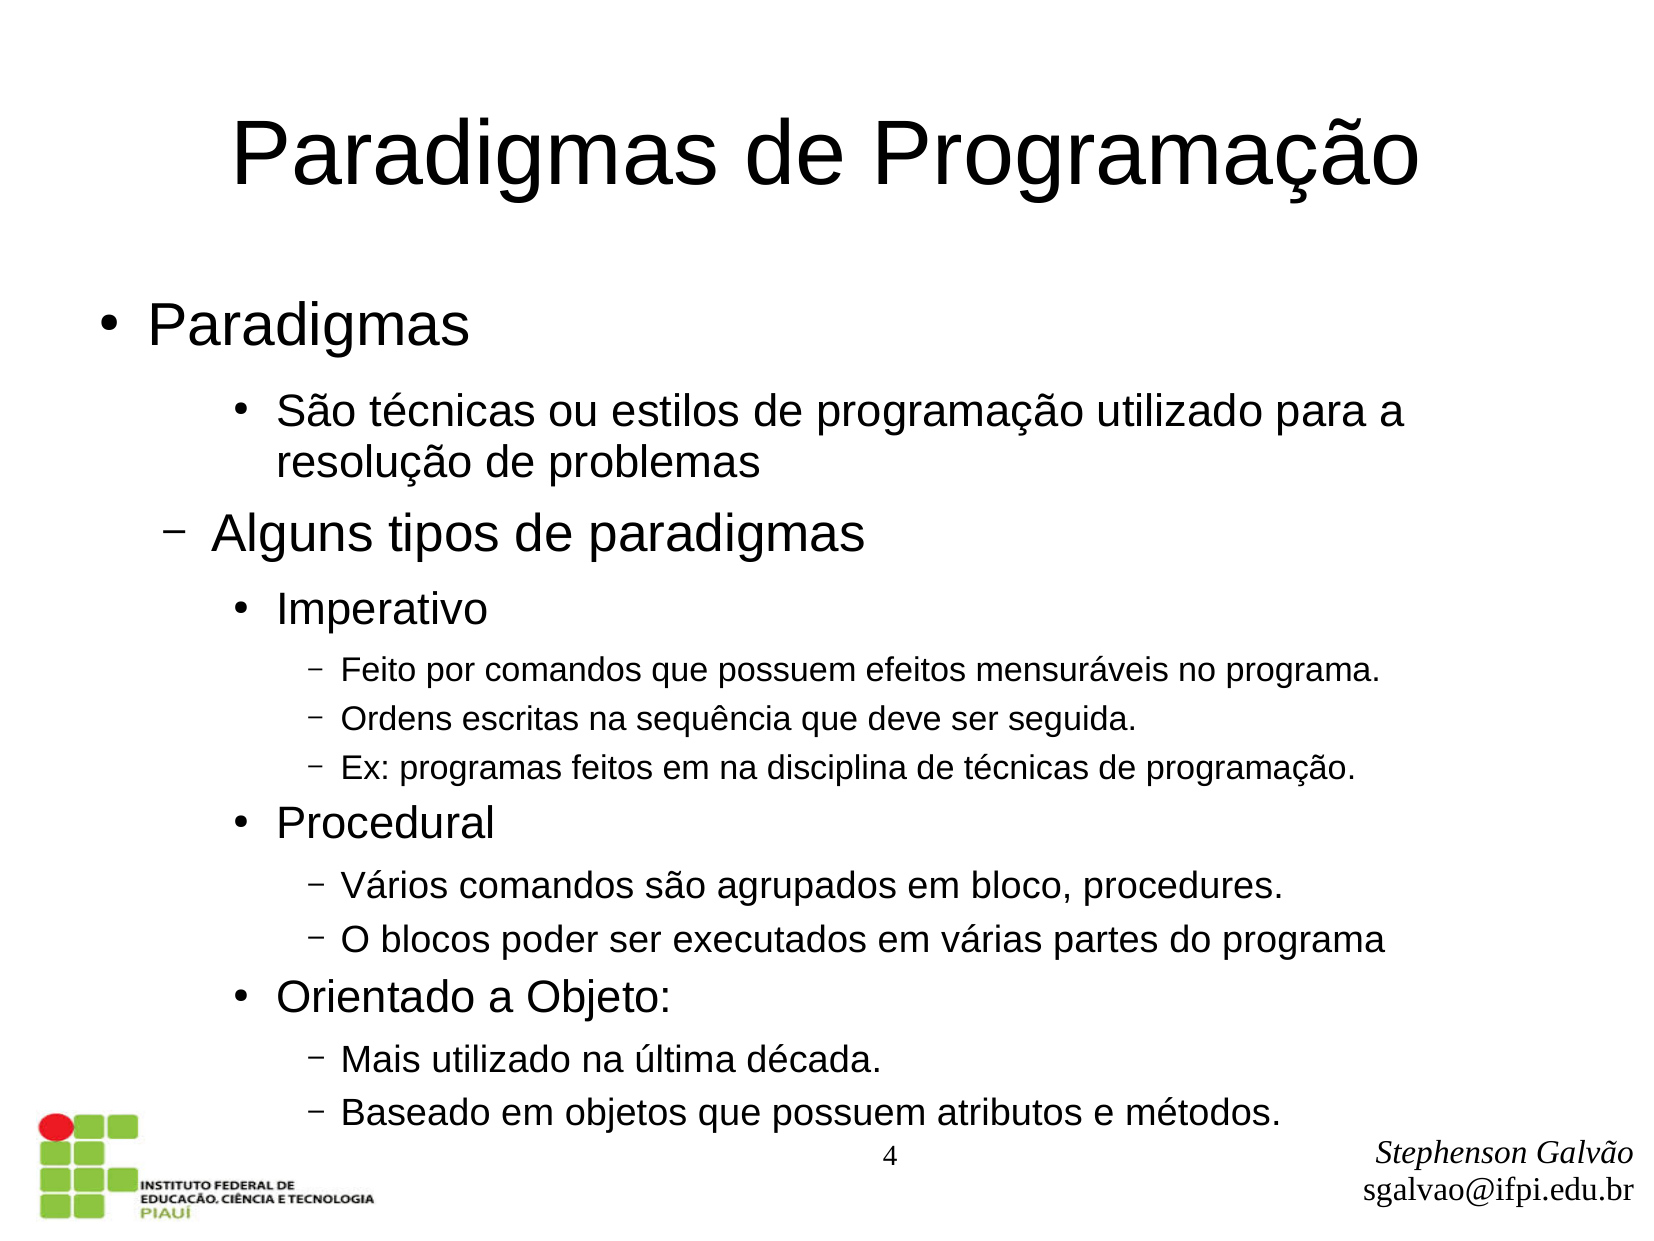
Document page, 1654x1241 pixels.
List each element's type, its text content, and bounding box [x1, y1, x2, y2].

picture [36, 1110, 378, 1229]
title Paradigmas de Programação [82, 49, 1571, 257]
list Paradigmas São técnicas ou estilos de programação utilizado para a resolução de problemas Alguns tipos de paradigmas Imperativo Feito por comandos que possuem efeitos mensuráveis no programa. Ordens escritas na sequência que deve ser seguida. Ex: programas feitos em na disciplina de técnicas de programação. Procedural Vários comandos são agrupados em bloco, procedures. O blocos poder ser executados em várias partes do programa Orientado a Objeto: Mais utilizado na última década. Baseado em objetos que possuem atributos e métodos. [82, 290, 1538, 1134]
